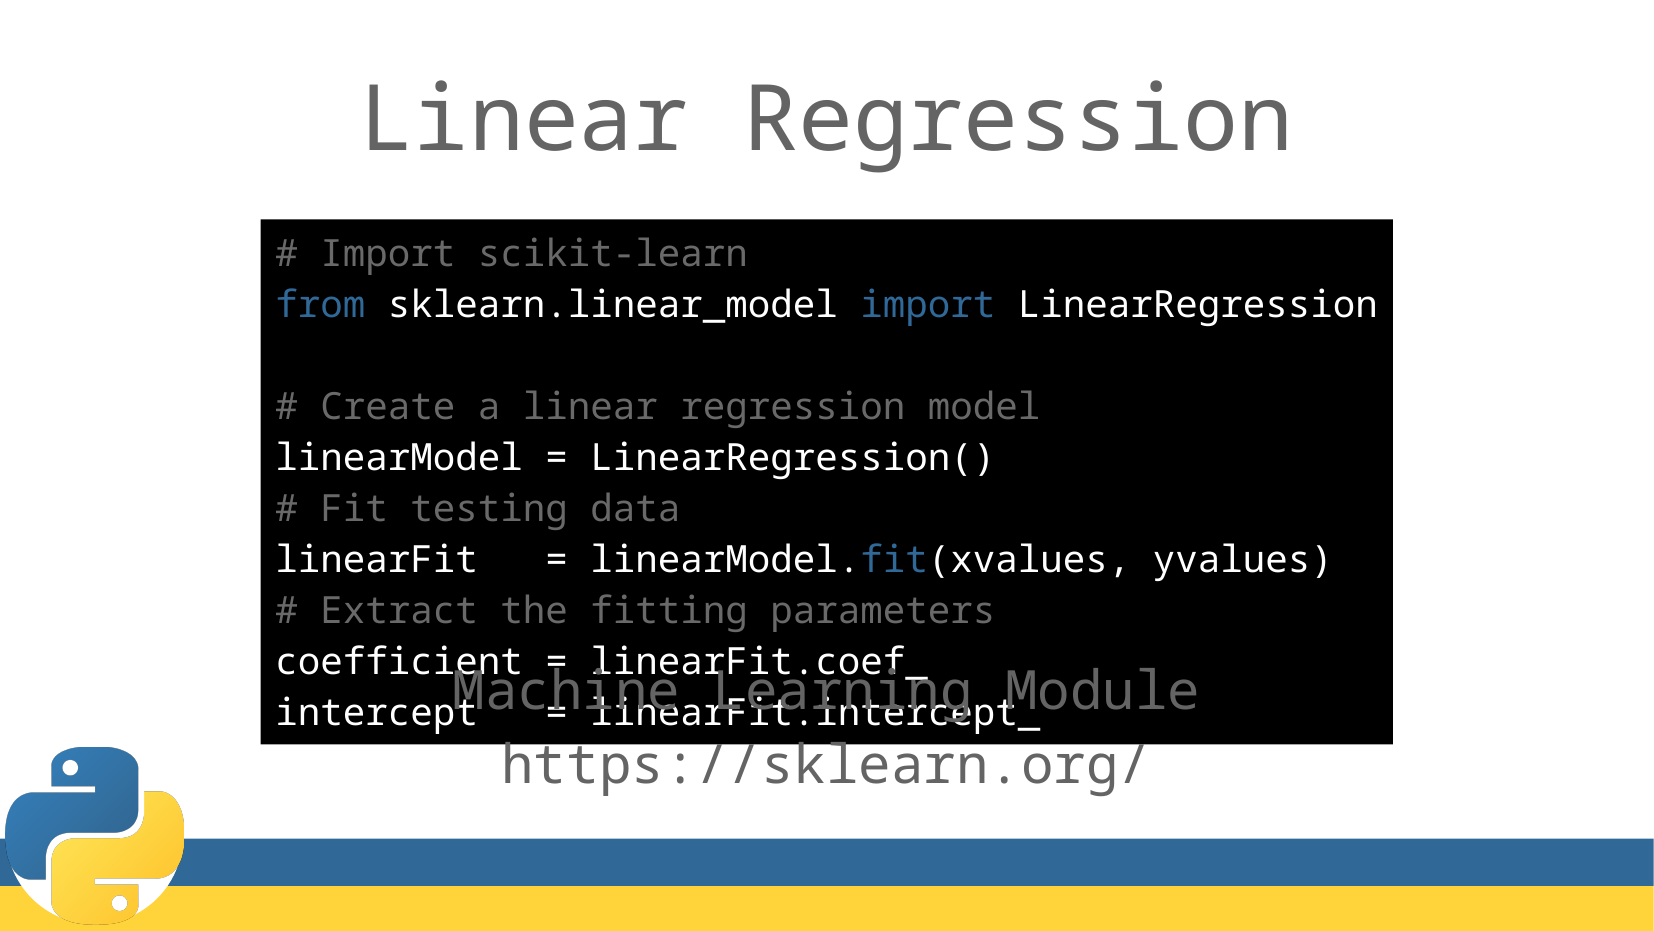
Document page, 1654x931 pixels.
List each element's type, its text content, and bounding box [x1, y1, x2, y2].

title Linear Regression [82, 37, 1571, 193]
text_box # Import scikit-learn from sklearn.linear_model import LinearRegression # Create a linear regression model linearModel = LinearRegression() # Fit testing data linearFit = linearModel.fit(xvalues, yvalues) # Extract the fitting parameters coefficient = linearFit.coef_ intercept = linearFit.intercept_ [260, 219, 1393, 610]
text_box Machine Learning Module https://sklearn.org/ [438, 644, 1216, 768]
picture [5, 747, 184, 925]
